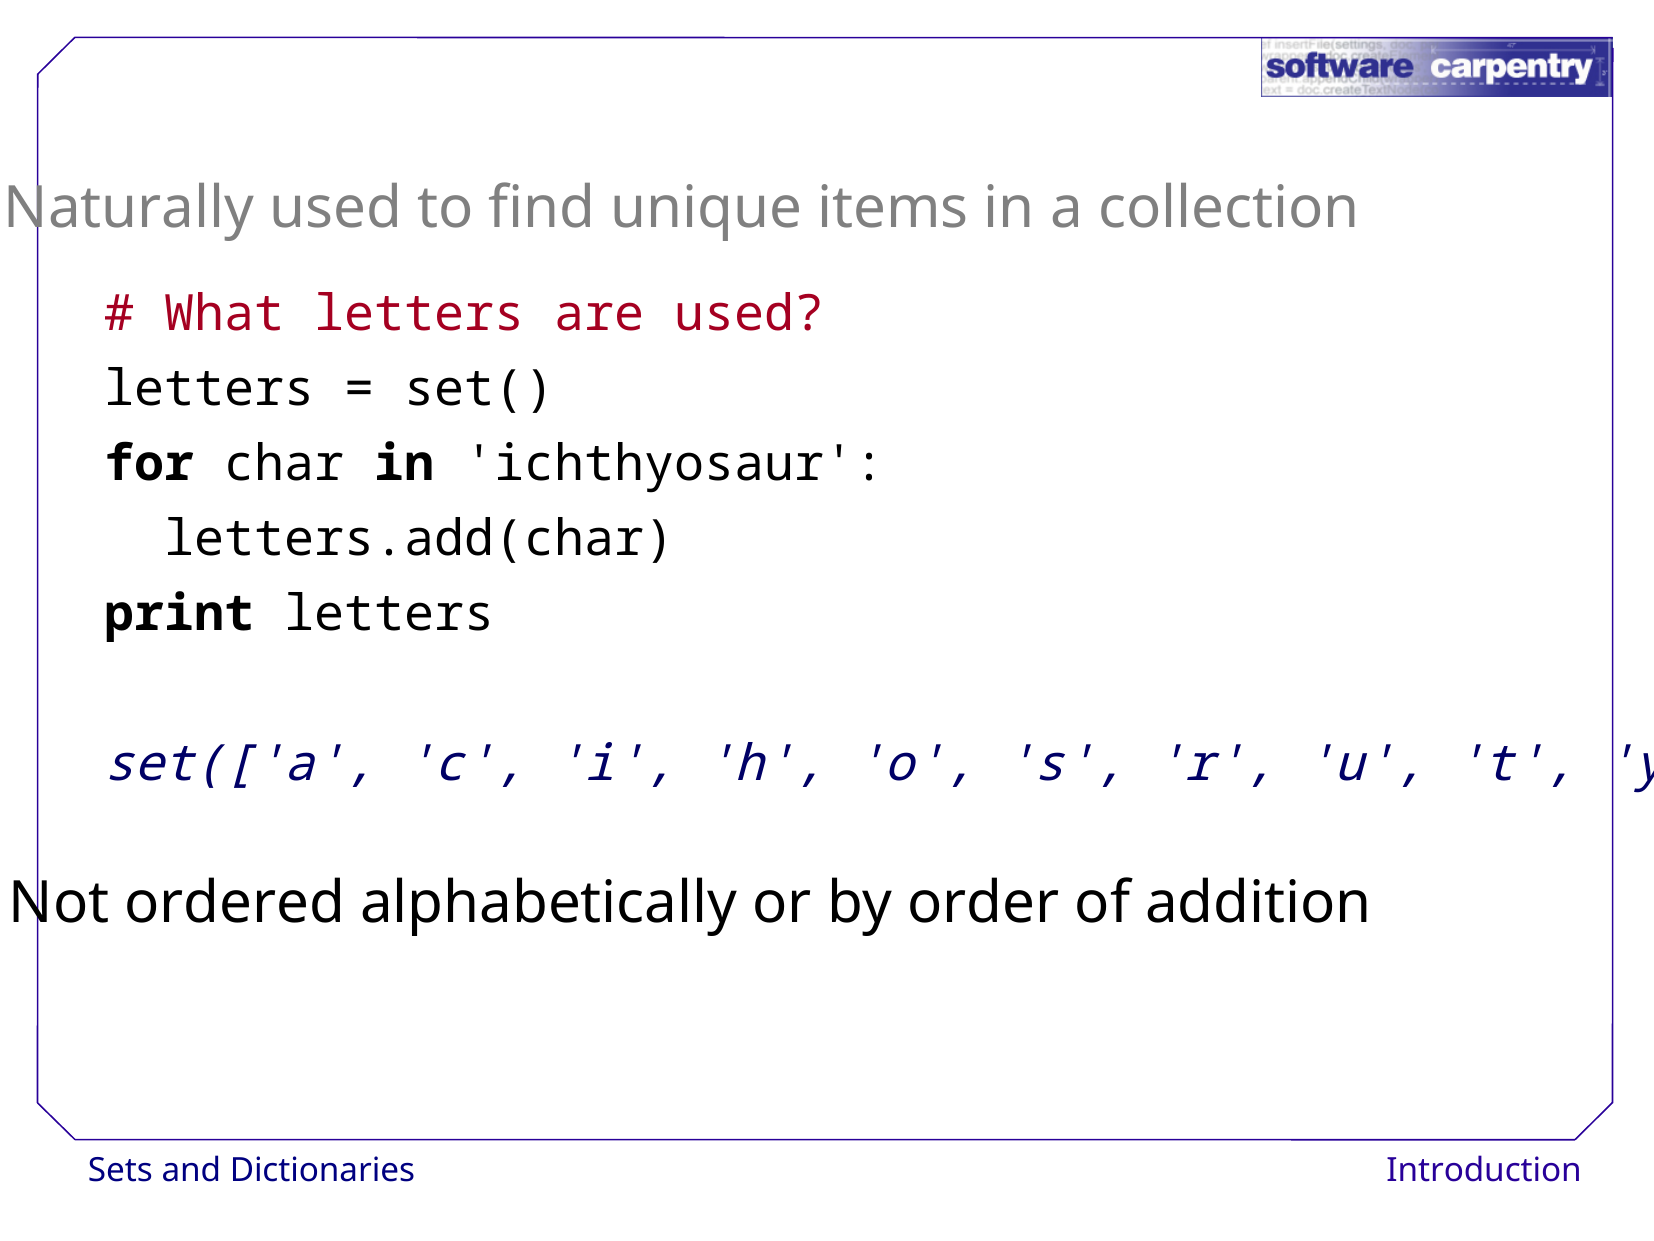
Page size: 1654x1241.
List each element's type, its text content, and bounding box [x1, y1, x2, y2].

text_box Not ordered alphabetically or by order of addition [0, 821, 1537, 942]
text_box Naturally used to find unique items in a collection [0, 126, 1525, 248]
picture [1261, 39, 1613, 97]
text_box # What letters are used? letters = set() for char in 'ichthyosaur': letters.add(char) print letters set(['a', 'c', 'i', 'h', 'o', 's', 'r', 'u', 't', 'y']) [89, 258, 1512, 815]
